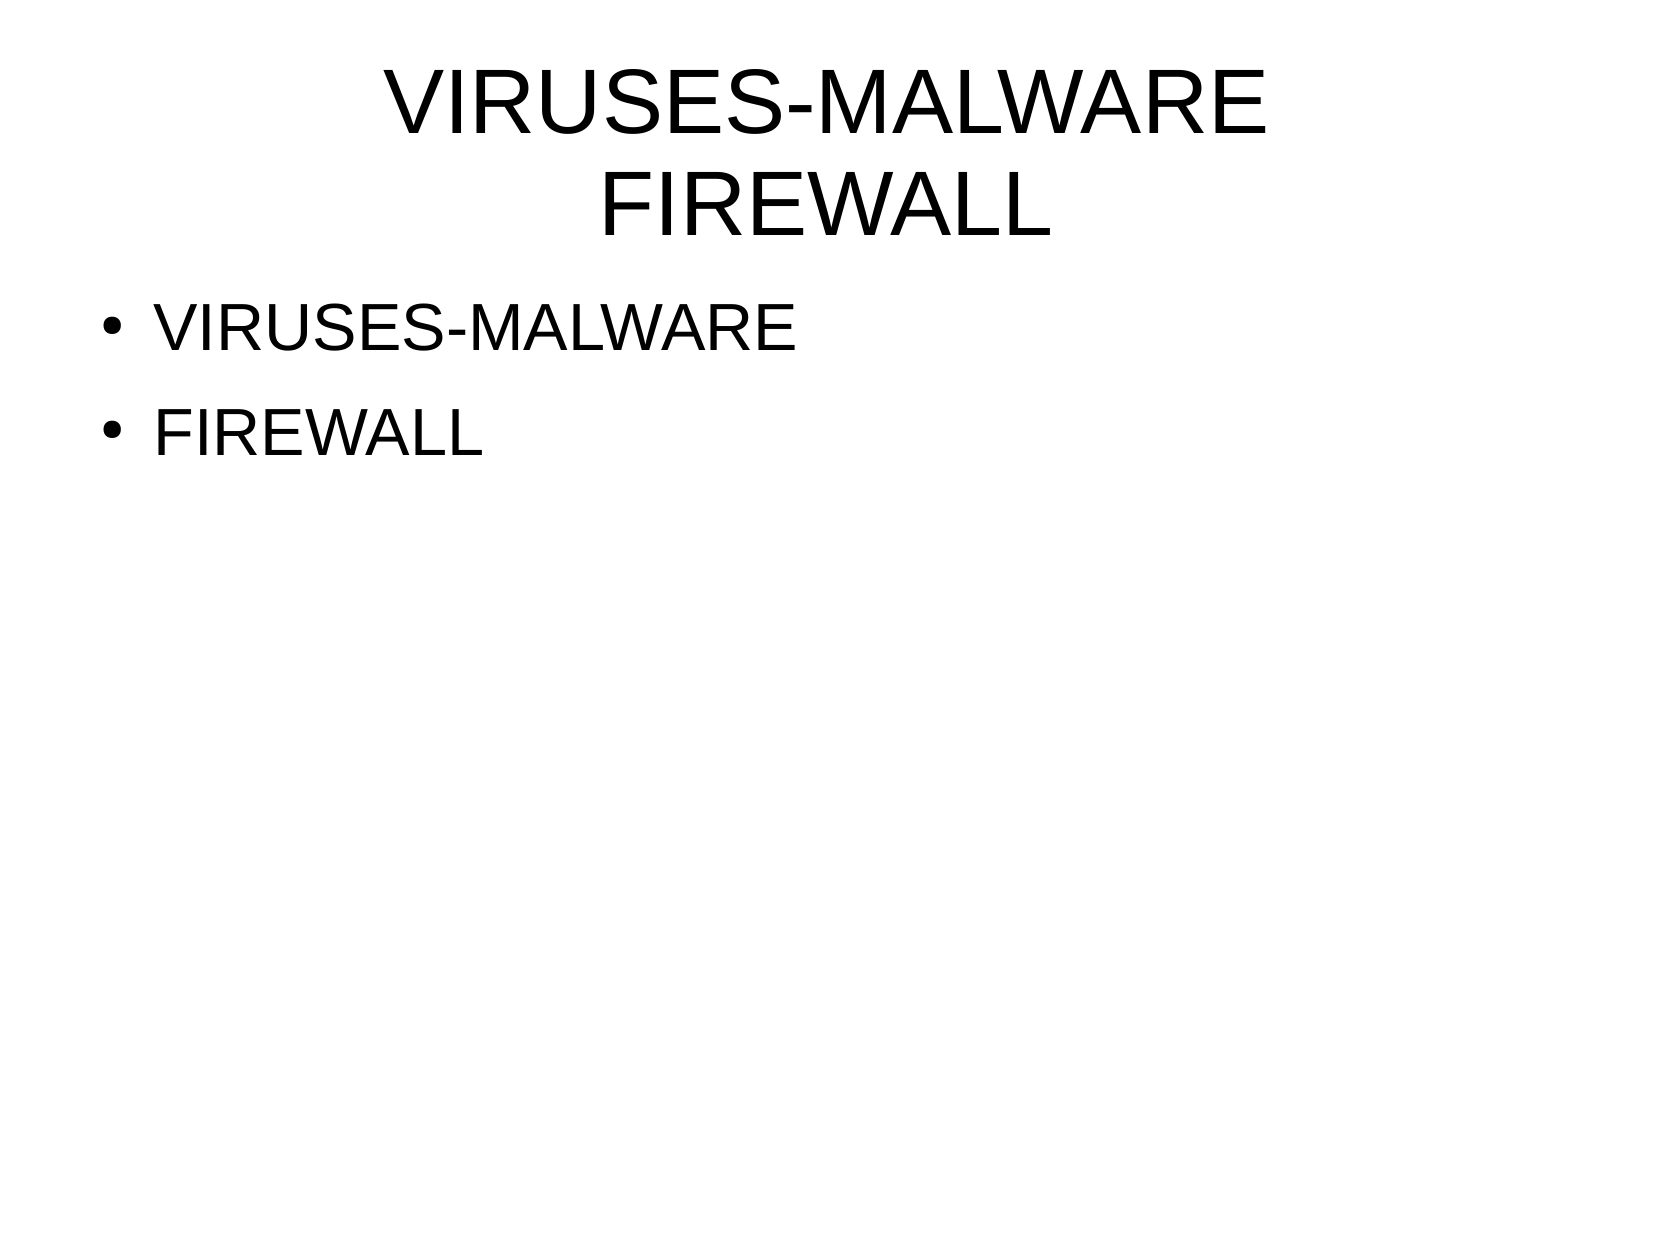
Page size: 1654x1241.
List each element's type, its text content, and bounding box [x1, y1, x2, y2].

list VIRUSES-MALWARE FIREWALL [82, 290, 1571, 1010]
title VIRUSES-MALWARE FIREWALL [82, 49, 1571, 257]
